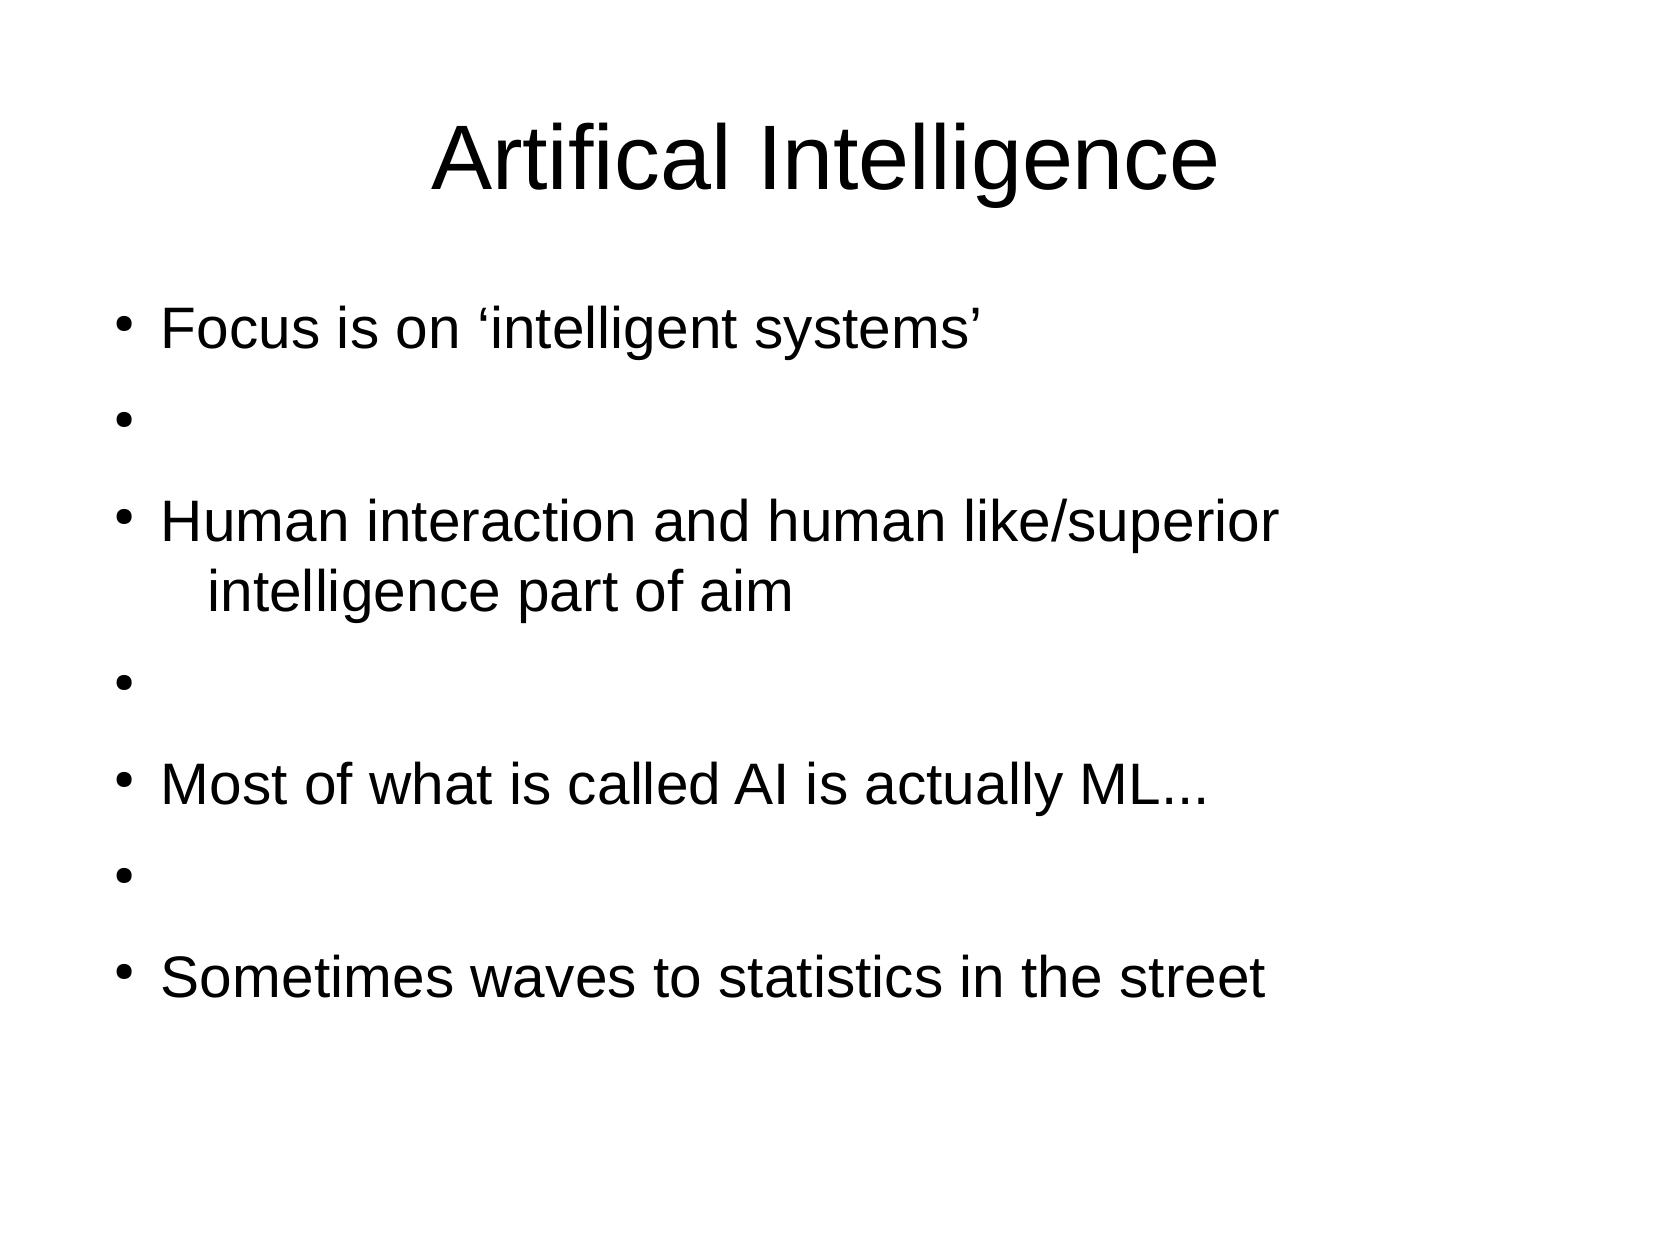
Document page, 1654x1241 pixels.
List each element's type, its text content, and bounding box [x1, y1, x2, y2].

list Focus is on ‘intelligent systems’ Human interaction and human like/superior intelligence part of aim Most of what is called AI is actually ML... Sometimes waves to statistics in the street [82, 290, 1571, 1010]
title Artifical Intelligence [82, 49, 1571, 257]
